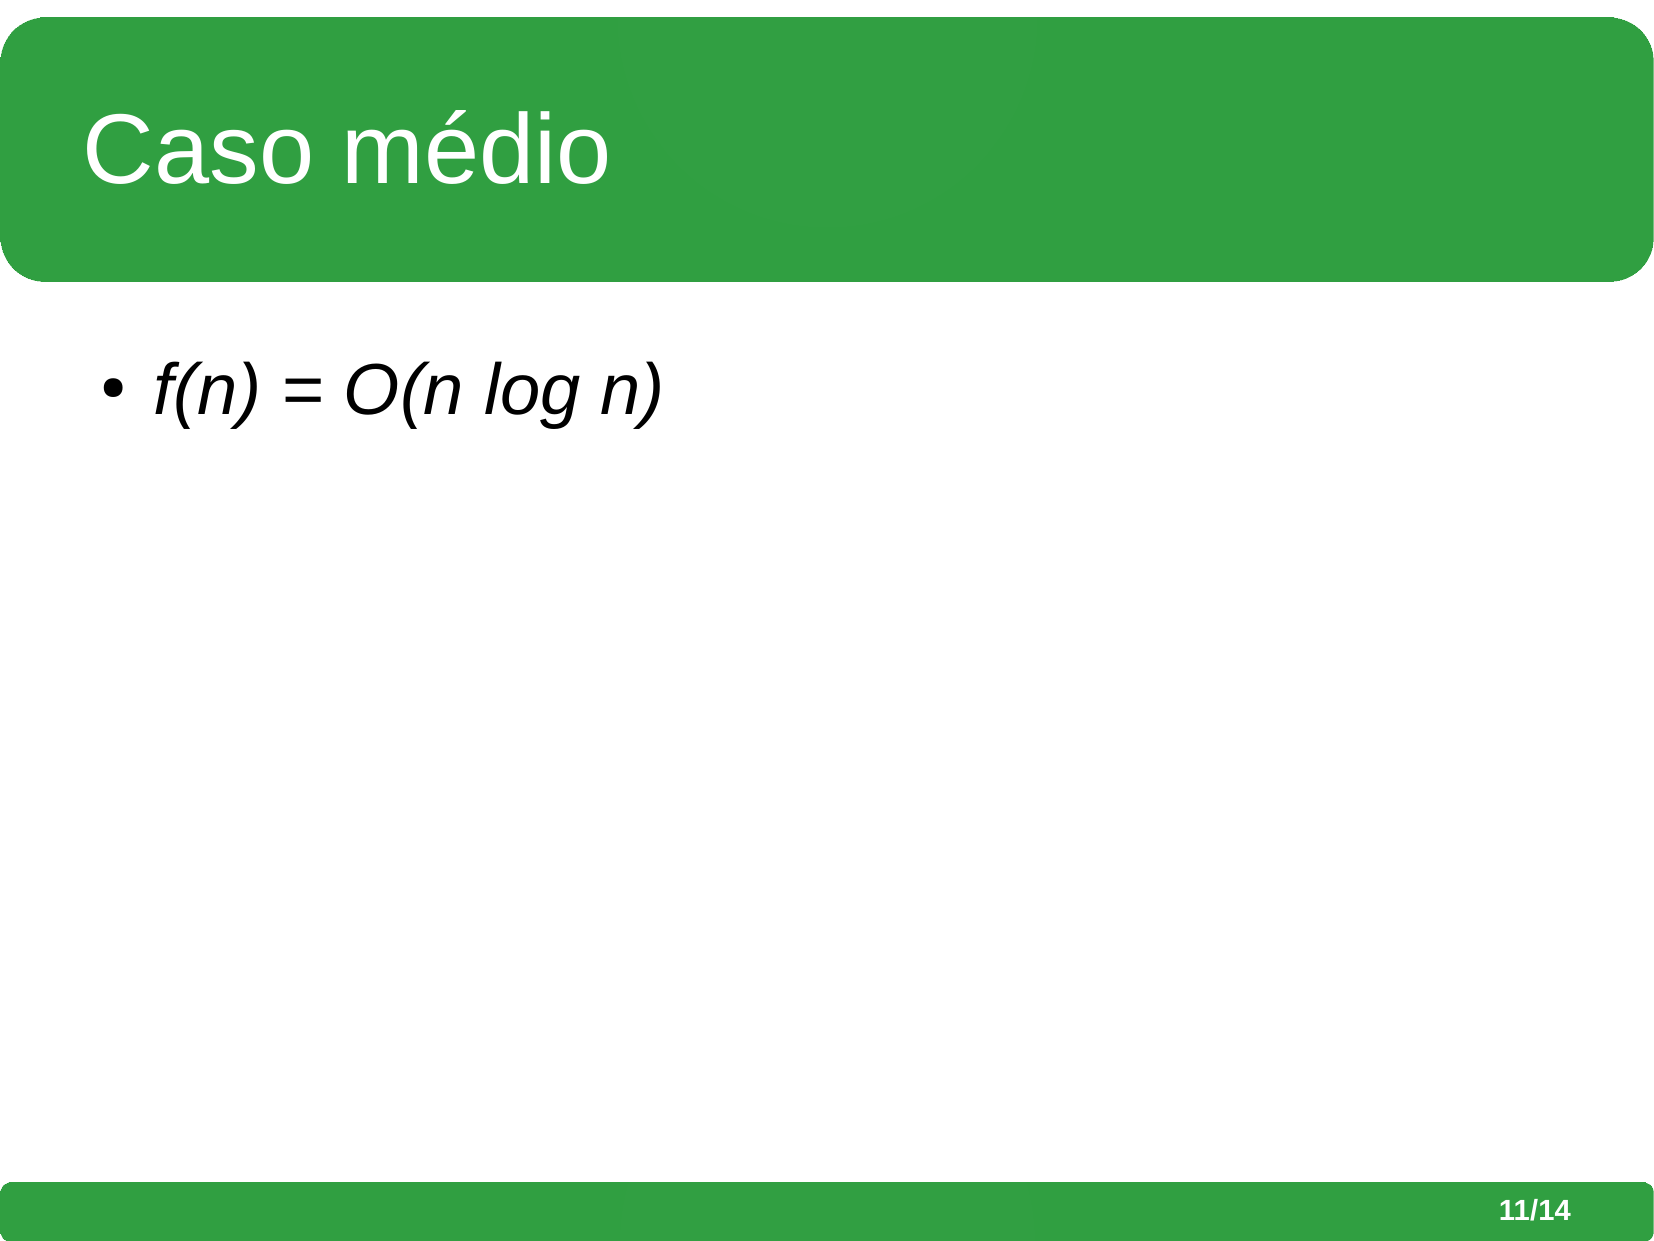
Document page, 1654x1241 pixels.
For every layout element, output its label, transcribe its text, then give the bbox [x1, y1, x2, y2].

title Caso médio [82, 47, 1571, 252]
list f(n) = O(n log n) [82, 349, 1571, 1069]
